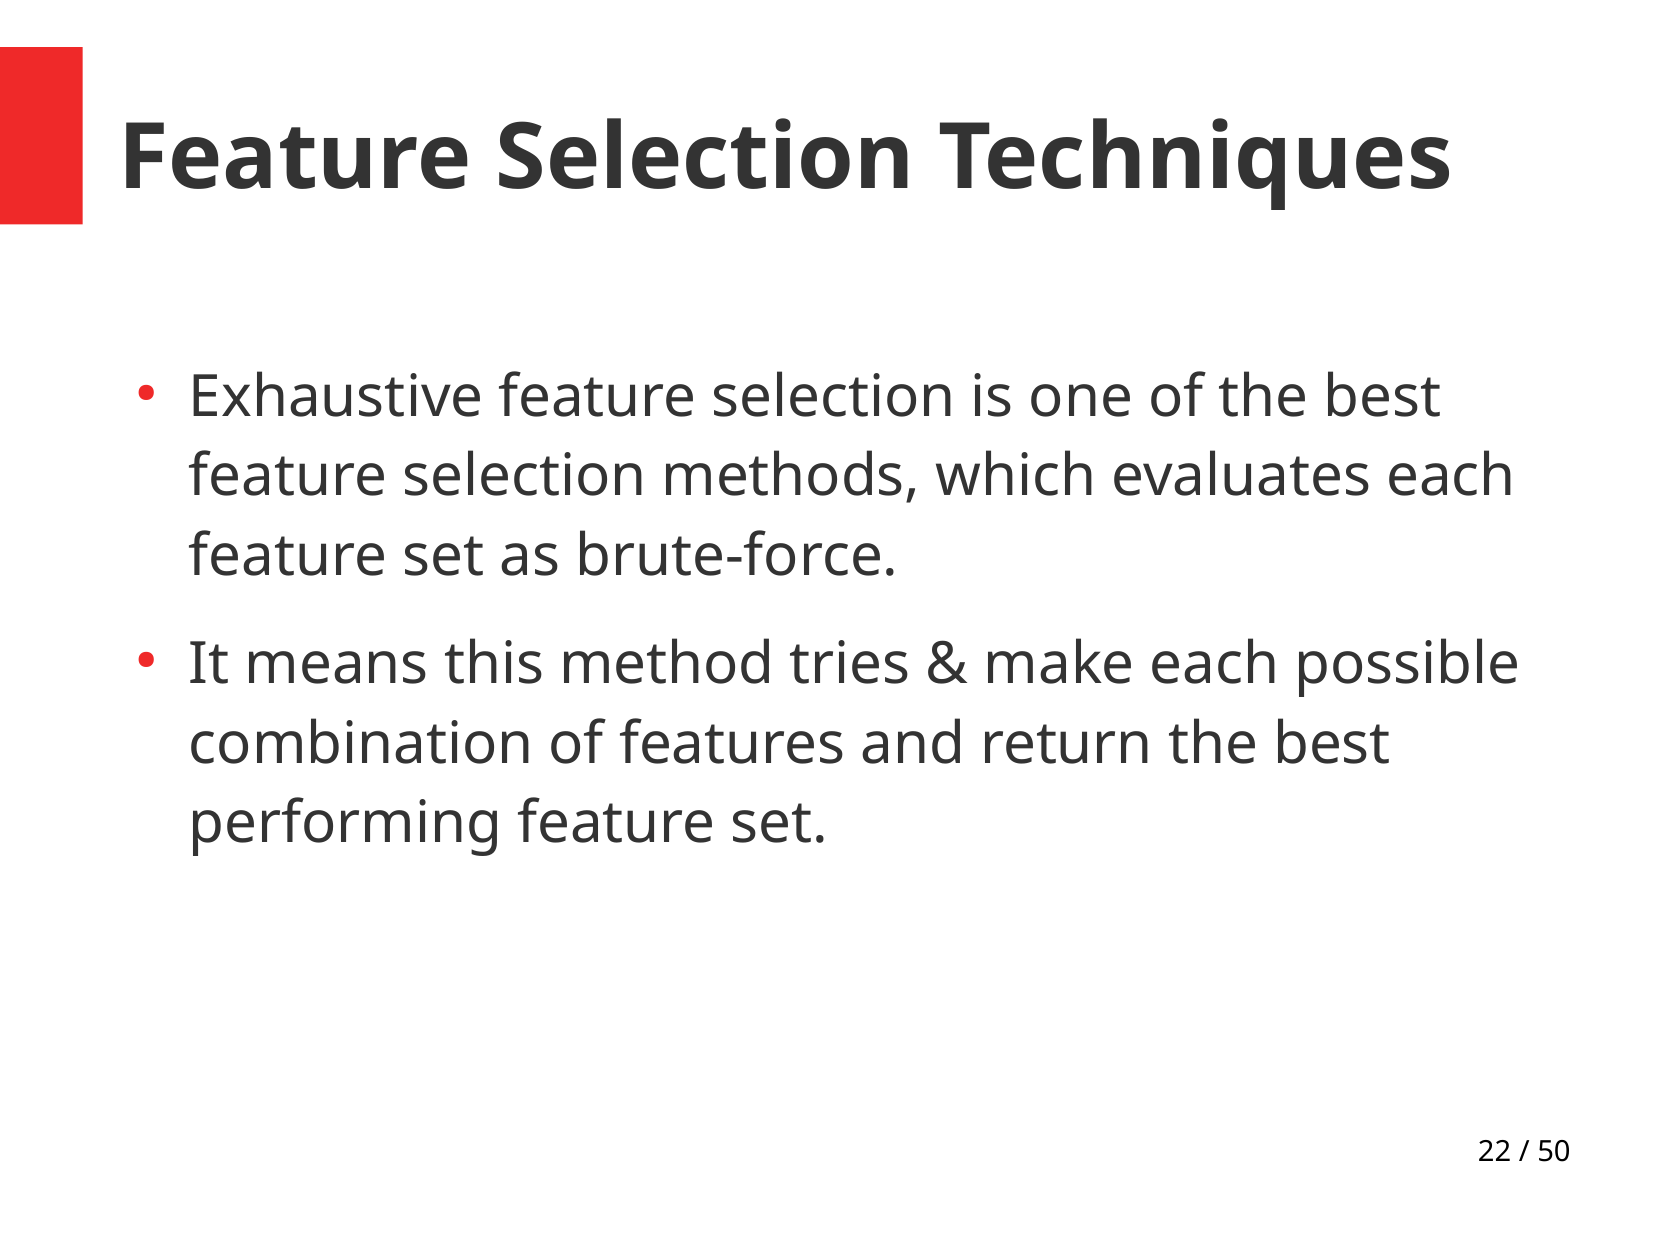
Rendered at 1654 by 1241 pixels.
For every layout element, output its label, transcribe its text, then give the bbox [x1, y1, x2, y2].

title Feature Selection Techniques [118, 49, 1571, 257]
list Exhaustive feature selection is one of the best feature selection methods, which evaluates each feature set as brute-force. It means this method tries & make each possible combination of features and return the best performing feature set. [118, 354, 1536, 1074]
